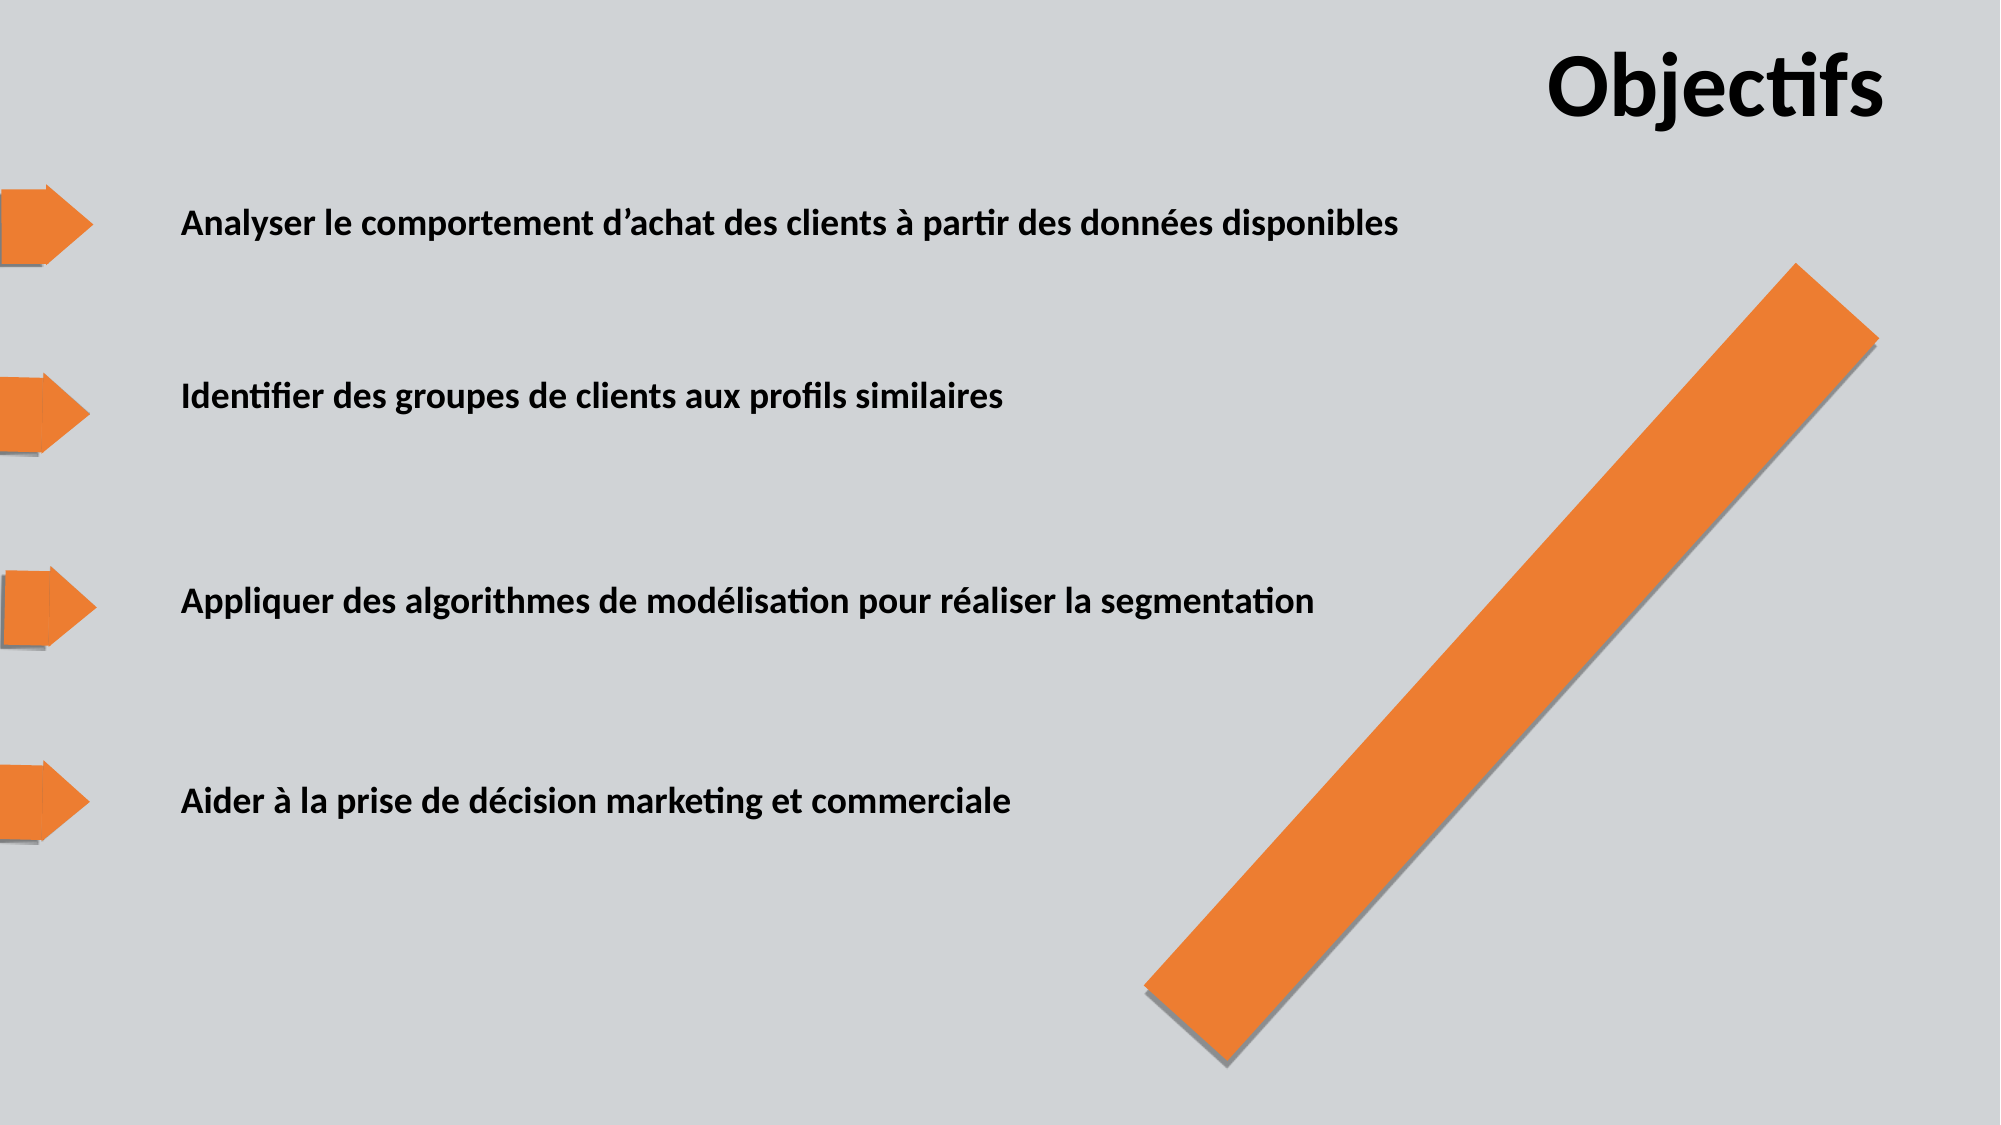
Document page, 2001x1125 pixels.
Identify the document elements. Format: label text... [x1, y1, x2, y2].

text_box [0, 374, 89, 452]
text_box [1143, 262, 1880, 1061]
text_box Identifier des groupes de clients aux profils similaires [165, 363, 1232, 424]
text_box Objectifs [1532, 17, 2000, 144]
text_box [2, 186, 92, 263]
text_box [4, 568, 96, 645]
text_box Appliquer des algorithmes de modélisation pour réaliser la segmentation [165, 568, 1461, 629]
text_box Aider à la prise de décision marketing et commerciale [165, 768, 1232, 829]
text_box [0, 762, 89, 839]
text_box Analyser le comportement d’achat des clients à partir des données disponibles [165, 190, 1565, 252]
